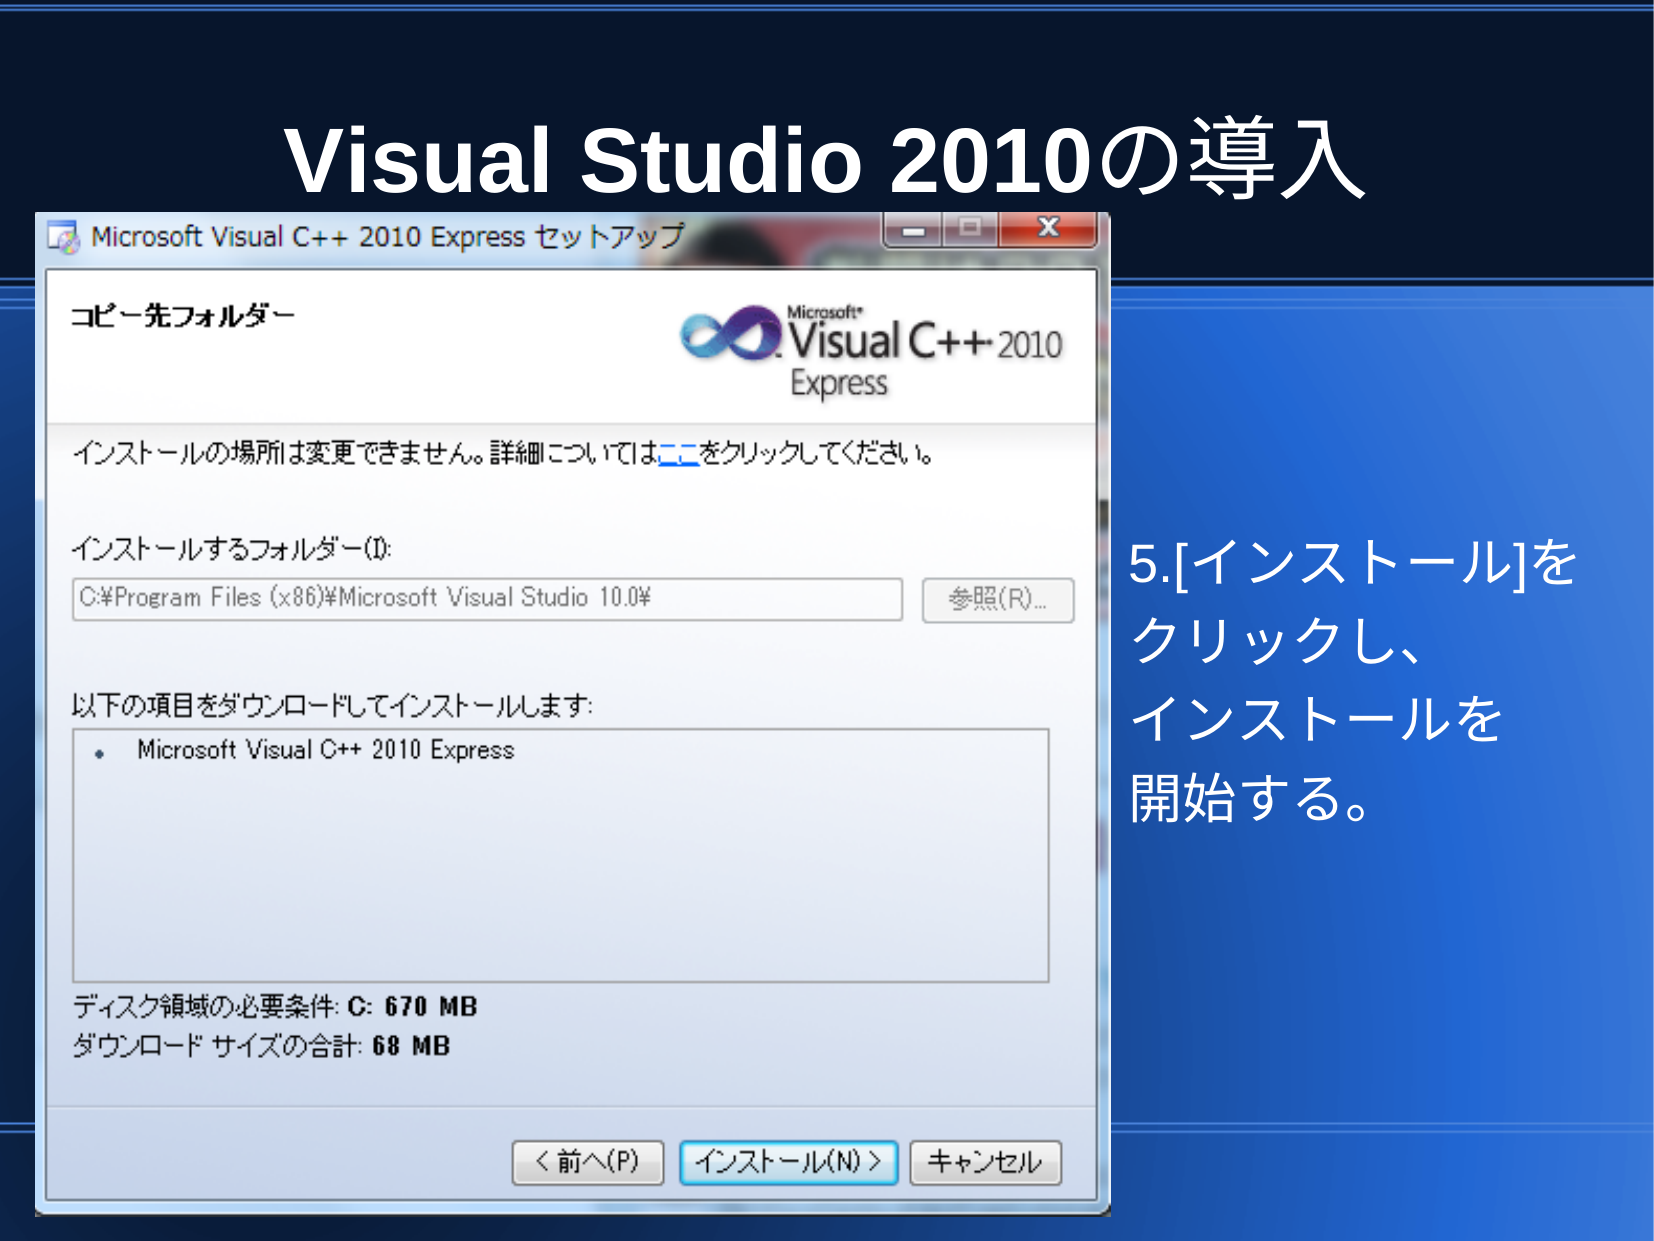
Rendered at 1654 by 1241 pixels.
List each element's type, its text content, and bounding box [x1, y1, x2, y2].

text_box 5.[インストール]を クリックし、 インストールを 開始する。 [1114, 512, 1548, 745]
title Visual Studio 2010の導入 [82, 49, 1571, 257]
picture [0, 0, 1654, 1241]
